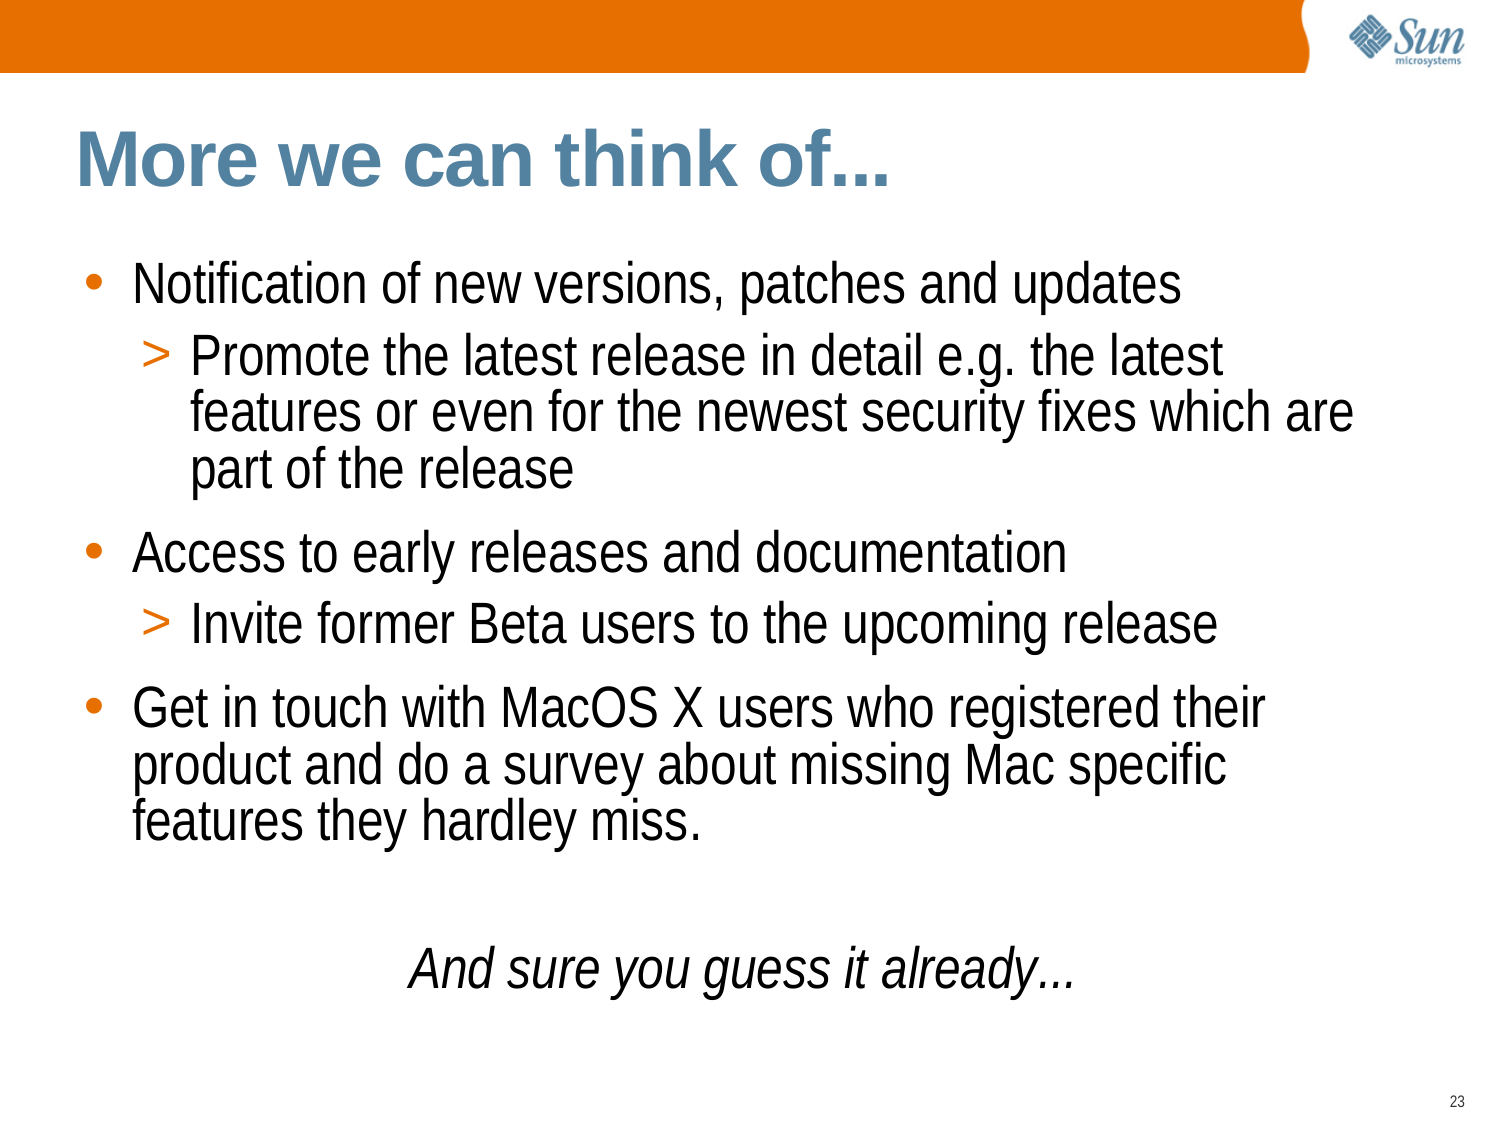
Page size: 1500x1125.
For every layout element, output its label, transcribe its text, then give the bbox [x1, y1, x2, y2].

picture [0, 0, 1500, 73]
title More we can think of... [75, 123, 1437, 227]
list Notification of new versions, patches and updates Promote the latest release in detail e.g. the latest features or even for the newest security fixes which are part of the release Access to early releases and documentation Invite former Beta users to the upcoming release Get in touch with MacOS X users who registered their product and do a survey about missing Mac specific features they hardley miss. And sure you guess it already... [64, 258, 1401, 1062]
